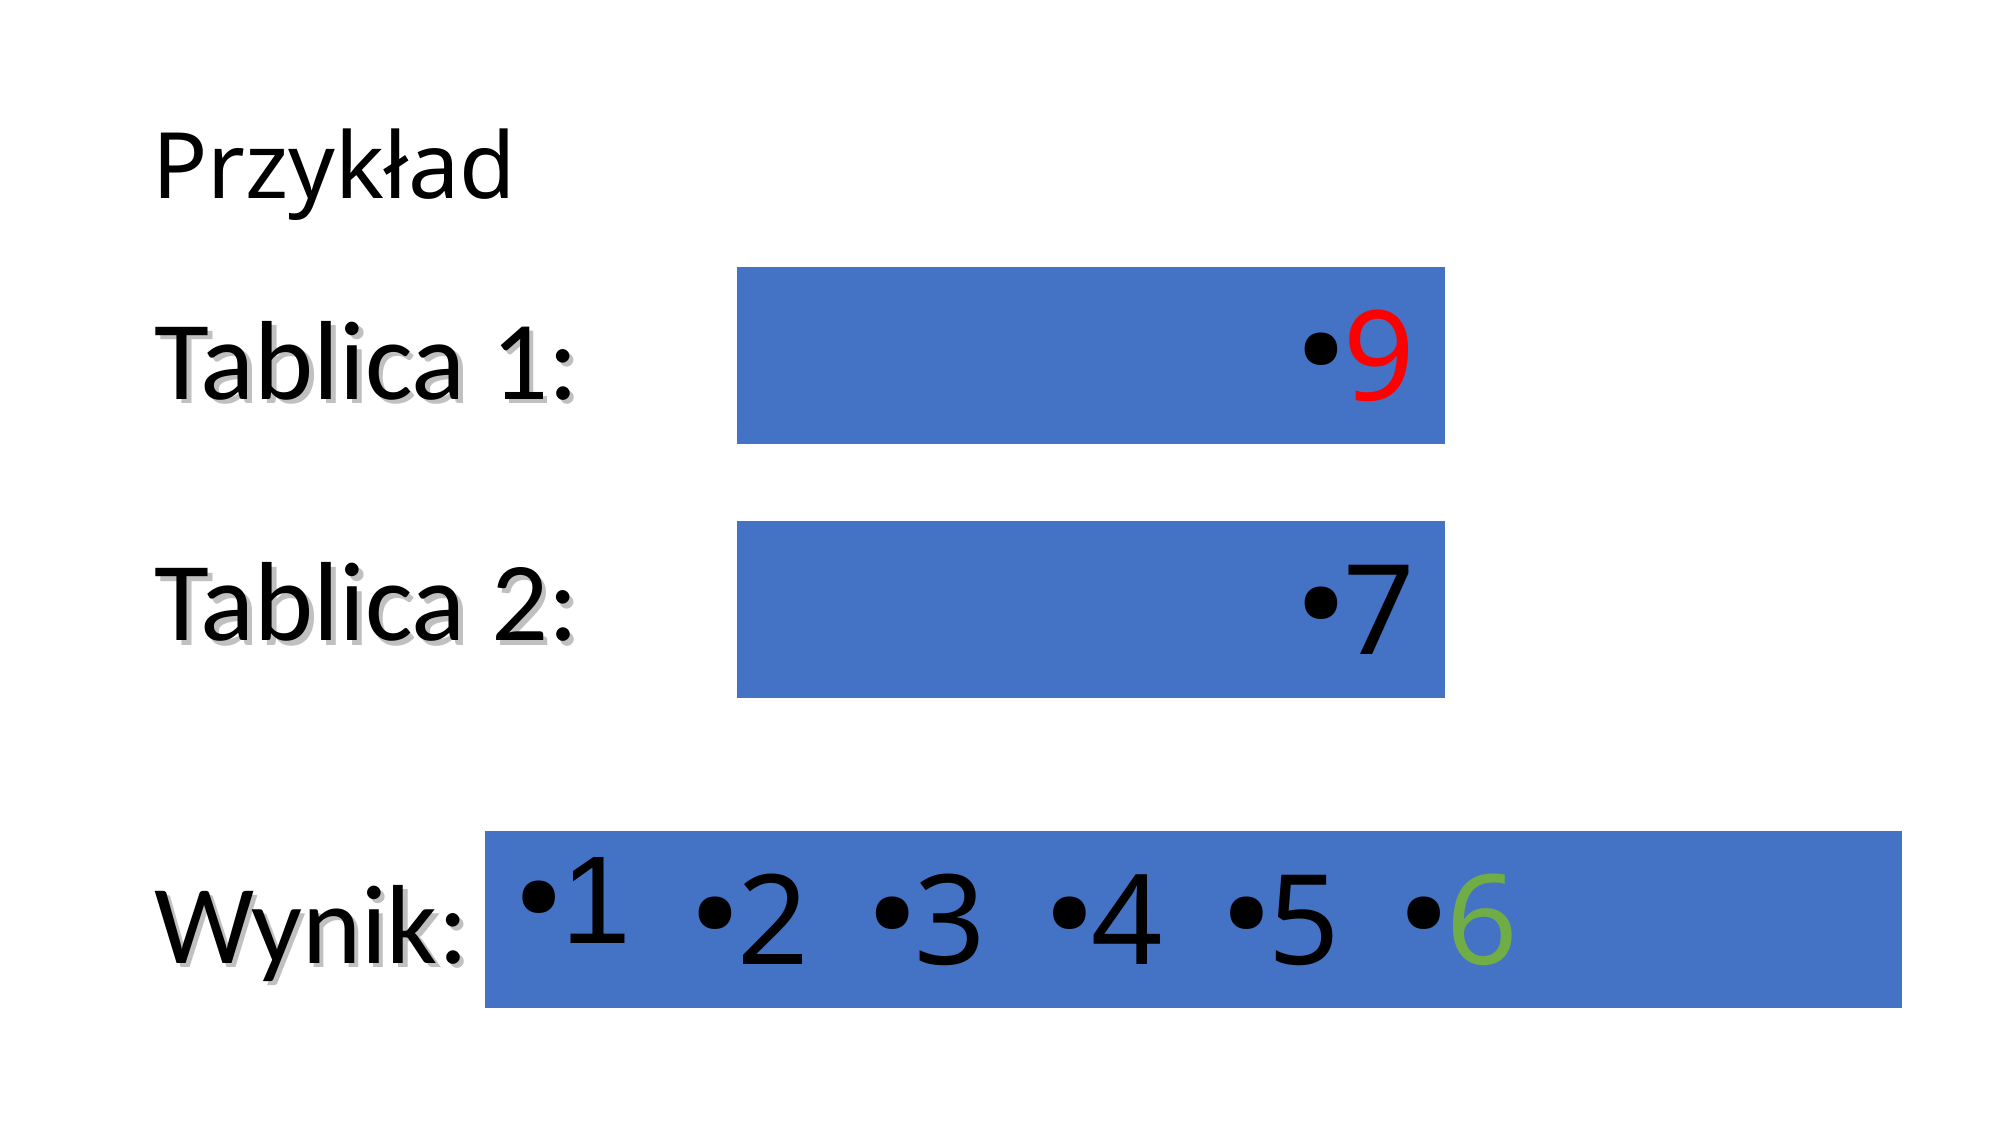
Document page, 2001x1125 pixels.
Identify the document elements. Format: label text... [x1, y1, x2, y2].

table_header [1091, 267, 1268, 444]
table_header [737, 267, 914, 444]
text_box Tablica 1: [140, 279, 594, 430]
table_header [914, 267, 1091, 444]
title Przykład [137, 59, 1863, 278]
table_header 9 [1268, 267, 1445, 444]
table_header [1548, 831, 1725, 1008]
table_header 2 [662, 831, 839, 1008]
table_header 7 [1268, 521, 1445, 698]
text_box Tablica 2: [140, 521, 594, 671]
table_header 1 [485, 831, 662, 1008]
table_header [737, 521, 914, 698]
table_header [1091, 521, 1268, 698]
table_header 6 [1371, 831, 1548, 1008]
table_header 5 [1194, 831, 1371, 1008]
table_header 4 [1017, 831, 1194, 1008]
table_header [1725, 831, 1902, 1008]
table_header [914, 521, 1091, 698]
table_header 3 [839, 831, 1017, 1008]
text_box Wynik: [139, 843, 483, 993]
